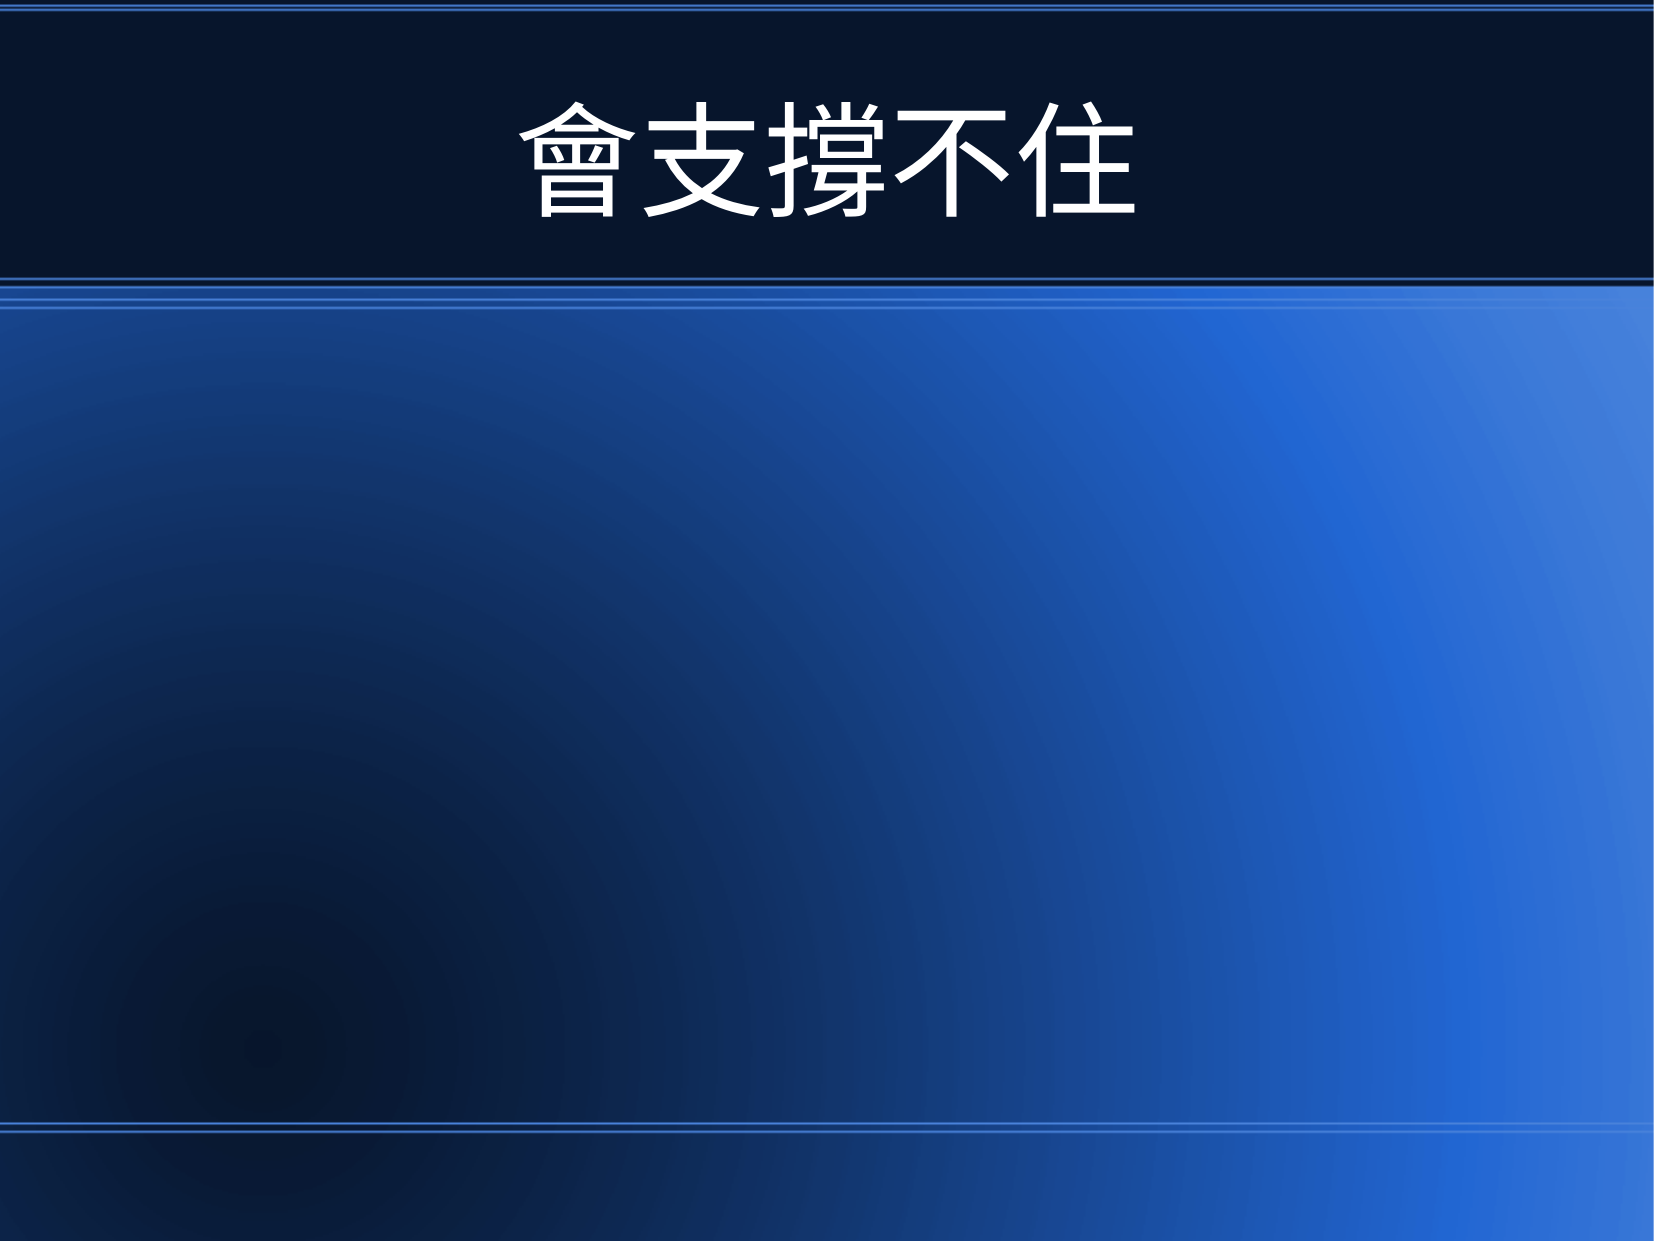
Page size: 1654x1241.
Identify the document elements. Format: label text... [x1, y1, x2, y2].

picture [0, 0, 1654, 1241]
title 會支撐不住 [82, 49, 1571, 257]
